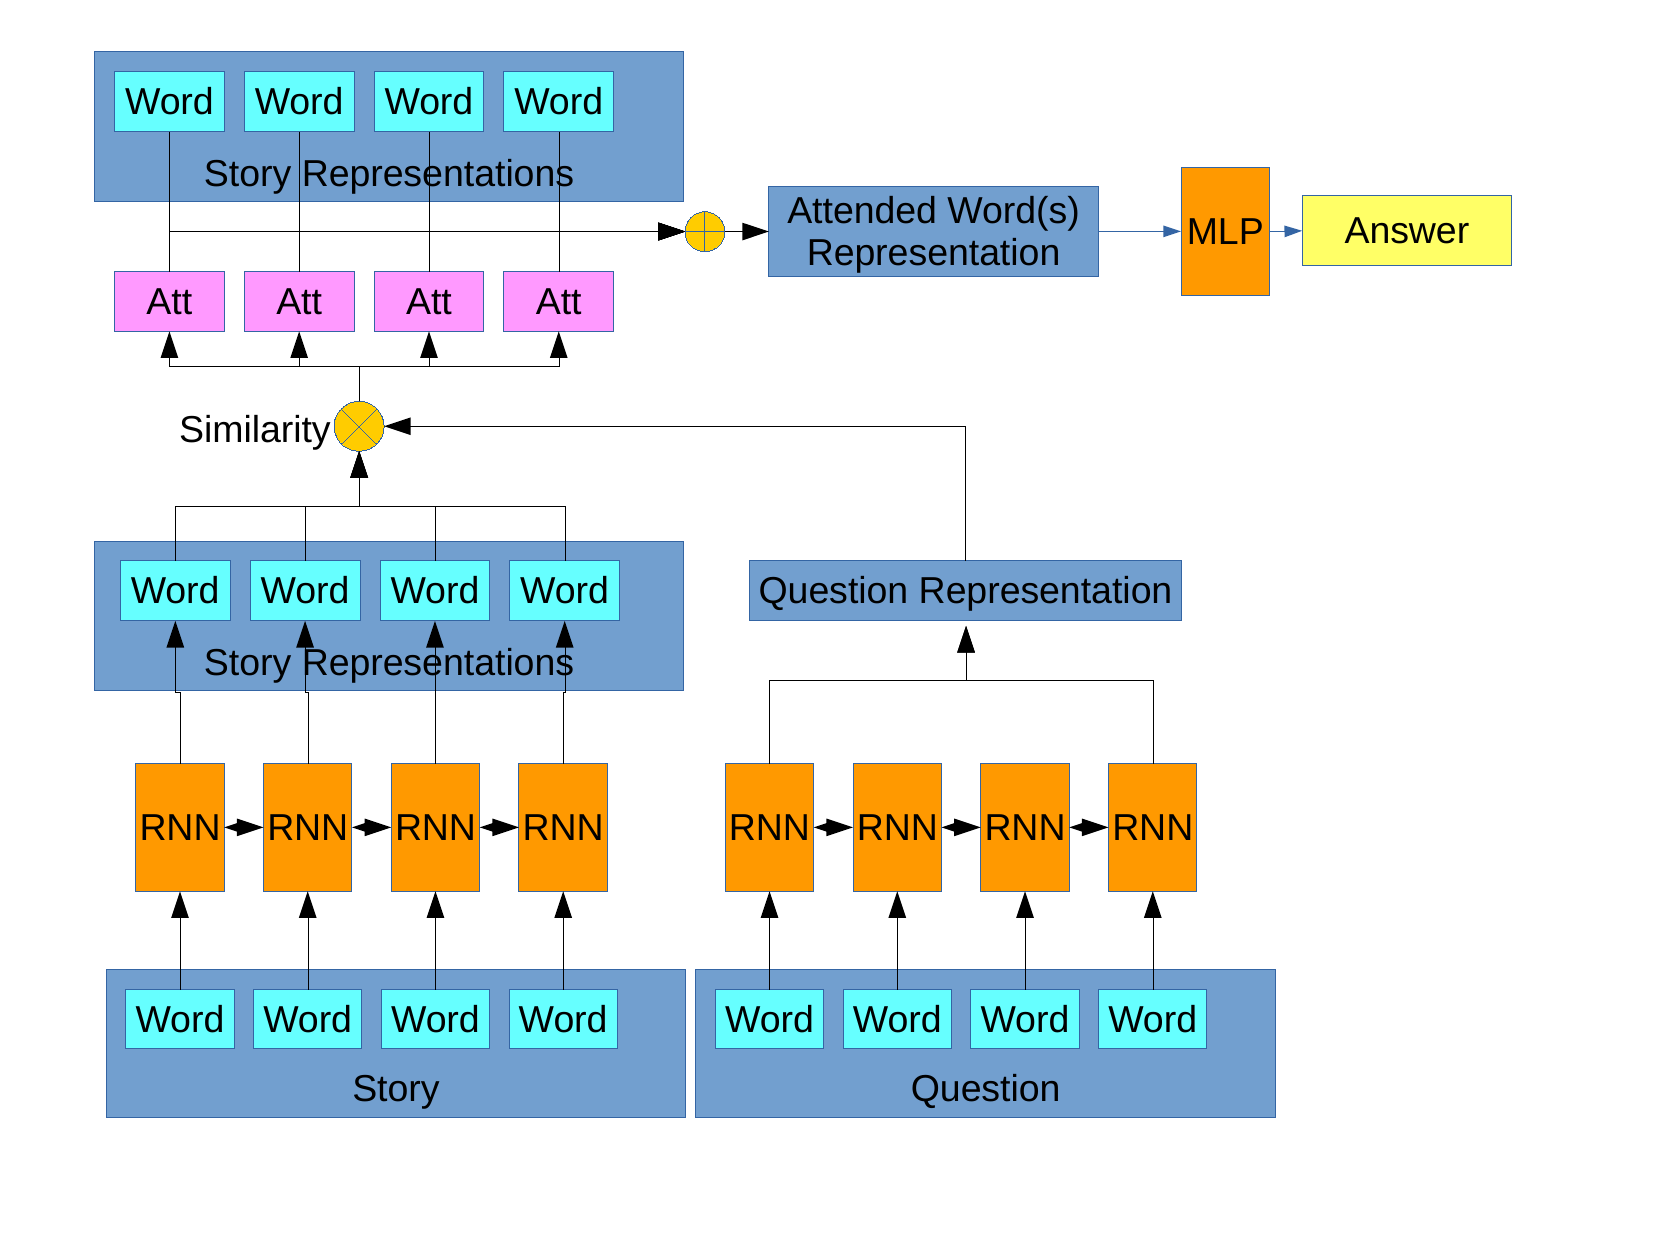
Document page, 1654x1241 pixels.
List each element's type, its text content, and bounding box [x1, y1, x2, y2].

text_box Story Representations [306, 541, 435, 691]
text_box MLP [1181, 167, 1270, 296]
text_box Word [125, 989, 235, 1049]
text_box Story [106, 969, 686, 1118]
text_box Story Representations [94, 51, 684, 202]
text_box RNN [980, 763, 1070, 892]
text_box Word [509, 989, 618, 1049]
text_box Word [503, 71, 614, 132]
text_box Att [503, 271, 614, 332]
text_box Word [114, 71, 225, 132]
text_box Att [374, 271, 484, 332]
text_box RNN [391, 763, 480, 892]
text_box Word [120, 560, 231, 621]
text_box Answer [1302, 195, 1512, 266]
text_box Word [970, 989, 1080, 1049]
text_box Story Representations [94, 541, 175, 691]
text_box Word [253, 989, 362, 1049]
text_box RNN [853, 763, 942, 892]
text_box Question Representation [749, 560, 1182, 621]
text_box RNN [518, 763, 608, 892]
text_box Word [1098, 989, 1207, 1049]
text_box Att [114, 271, 225, 332]
text_box RNN [263, 763, 352, 892]
text_box Attended Word(s) Representation [768, 186, 1099, 277]
text_box RNN [1108, 763, 1197, 892]
text_box Story Representations [436, 541, 565, 691]
text_box Word [380, 560, 490, 621]
text_box Word [509, 560, 620, 621]
text_box [685, 211, 725, 252]
text_box RNN [135, 763, 225, 892]
text_box Word [250, 560, 361, 621]
text_box Word [715, 989, 824, 1049]
text_box Story Representations [176, 541, 305, 691]
text_box Word [244, 71, 355, 132]
text_box Word [374, 71, 484, 132]
text_box Question [695, 969, 1276, 1118]
text_box RNN [725, 763, 814, 892]
text_box Similarity [164, 401, 406, 477]
text_box Att [244, 271, 355, 332]
text_box Story Representations [566, 541, 684, 691]
text_box Word [381, 989, 490, 1049]
text_box Word [843, 989, 952, 1049]
